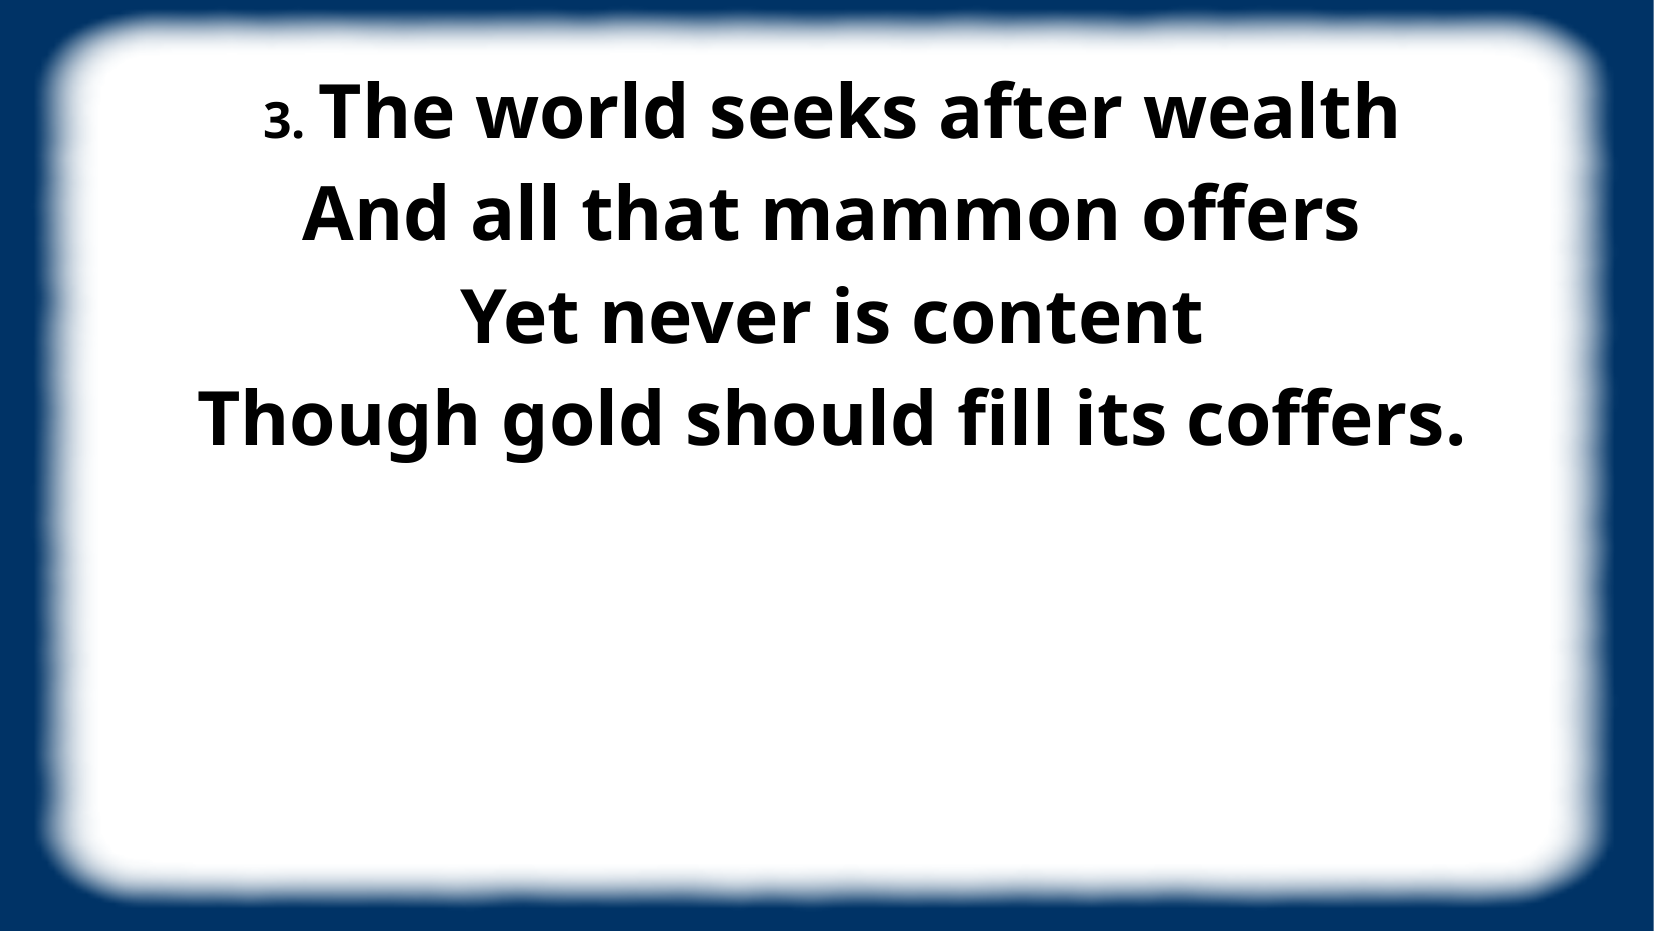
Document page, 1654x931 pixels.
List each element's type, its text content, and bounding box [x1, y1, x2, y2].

text_box 3. The world seeks after wealth And all that mammon offers Yet never is content Though gold should fill its coffers. [90, 50, 1576, 466]
picture [0, 0, 1654, 931]
